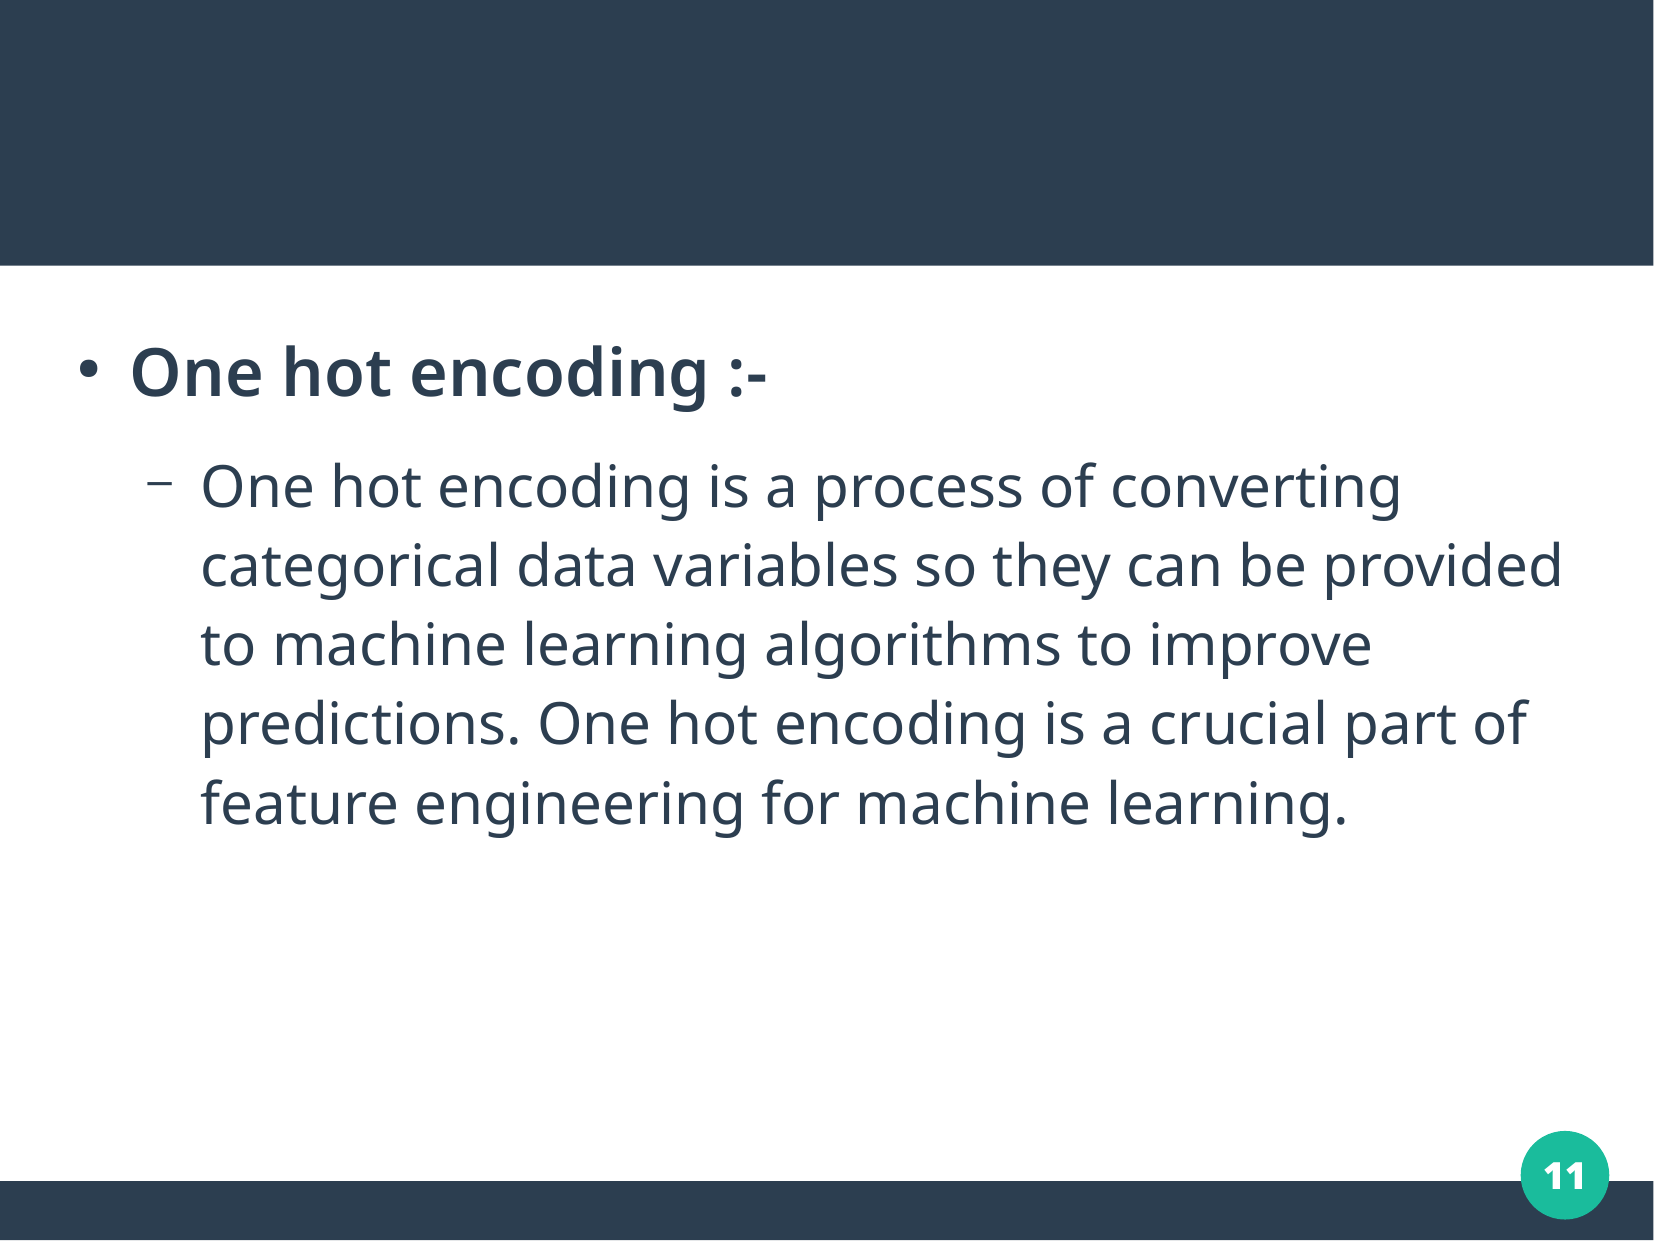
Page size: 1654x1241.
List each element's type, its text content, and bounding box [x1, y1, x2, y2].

list One hot encoding :- One hot encoding is a process of converting categorical data variables so they can be provided to machine learning algorithms to improve predictions. One hot encoding is a crucial part of feature engineering for machine learning. [59, 324, 1595, 1152]
